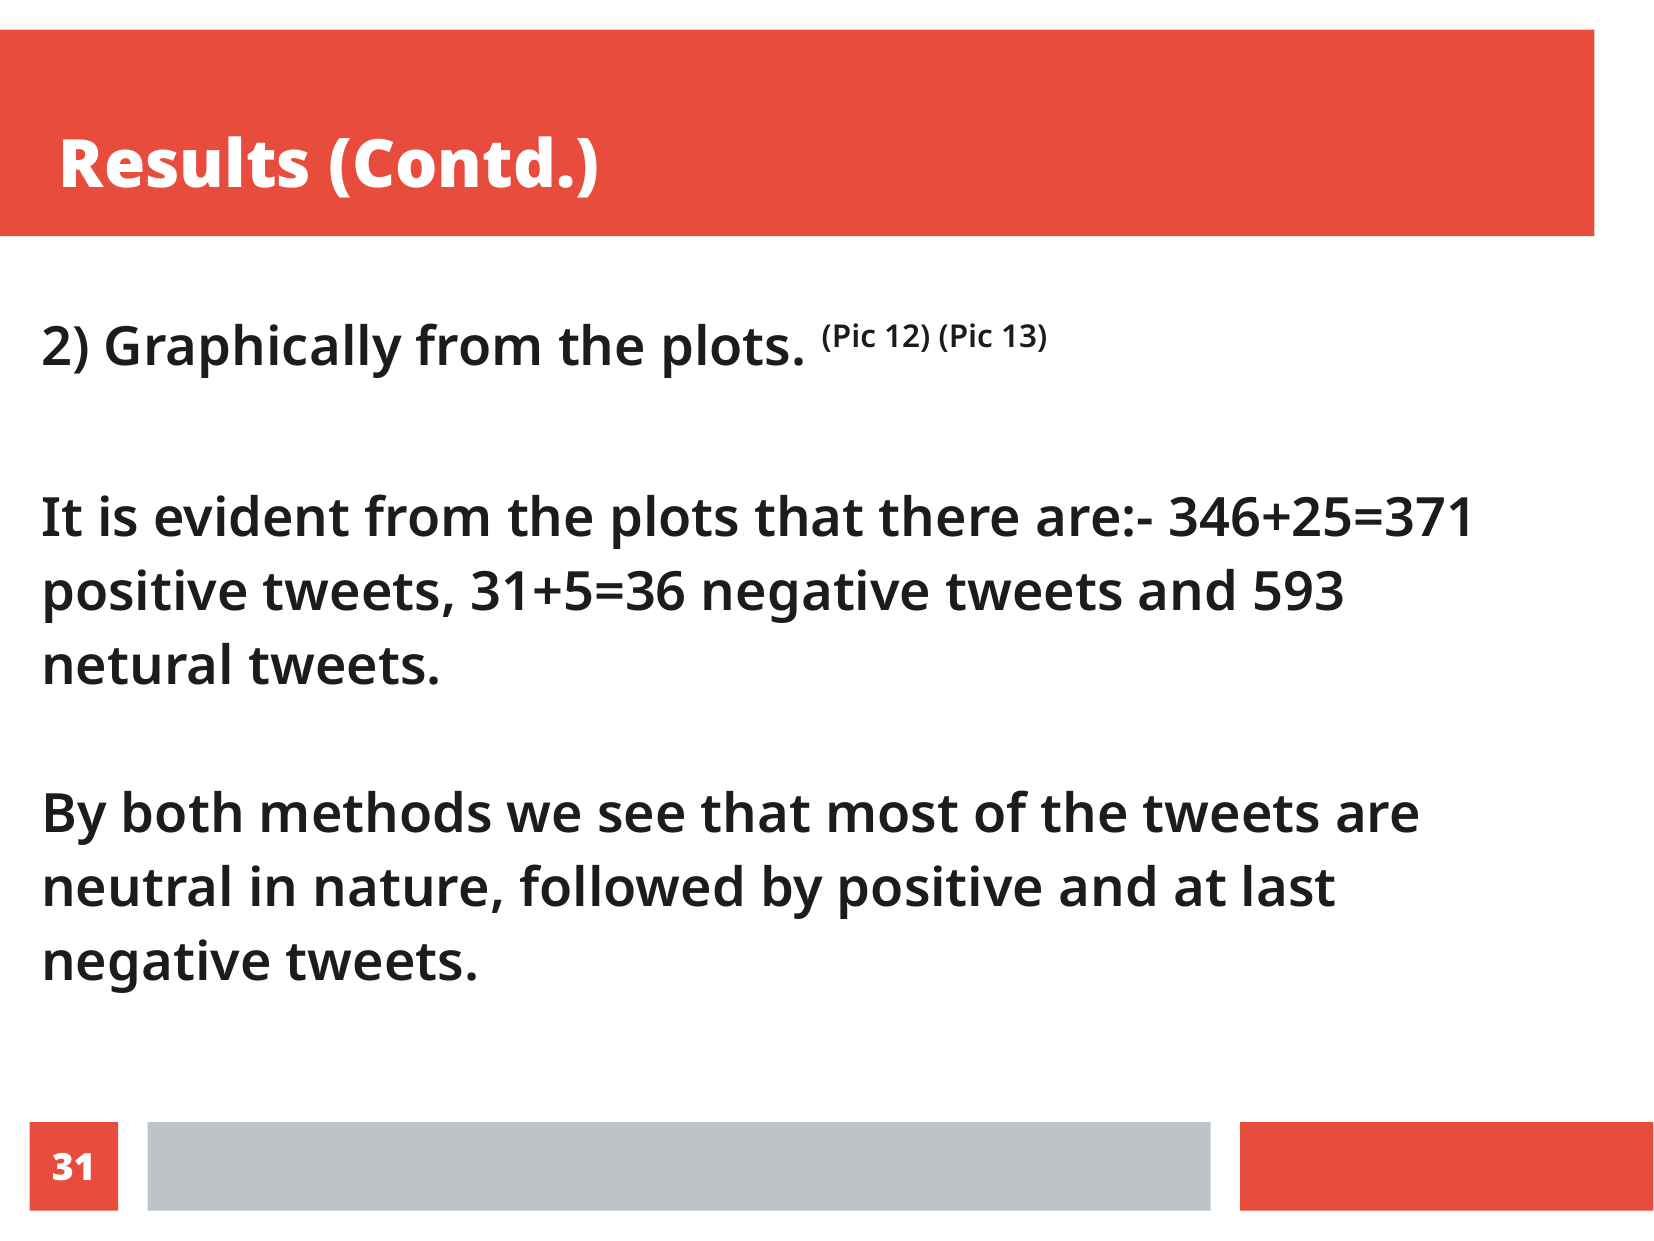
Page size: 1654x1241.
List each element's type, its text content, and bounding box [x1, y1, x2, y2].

title Results (Contd.) [59, 59, 1595, 207]
list 2) Graphically from the plots. (Pic 12) (Pic 13) It is evident from the plots that there are:- 346+25=371 positive tweets, 31+5=36 negative tweets and 593 netural tweets. By both methods we see that most of the tweets are neutral in nature, followed by positive and at last negative tweets. [41, 307, 1548, 1075]
